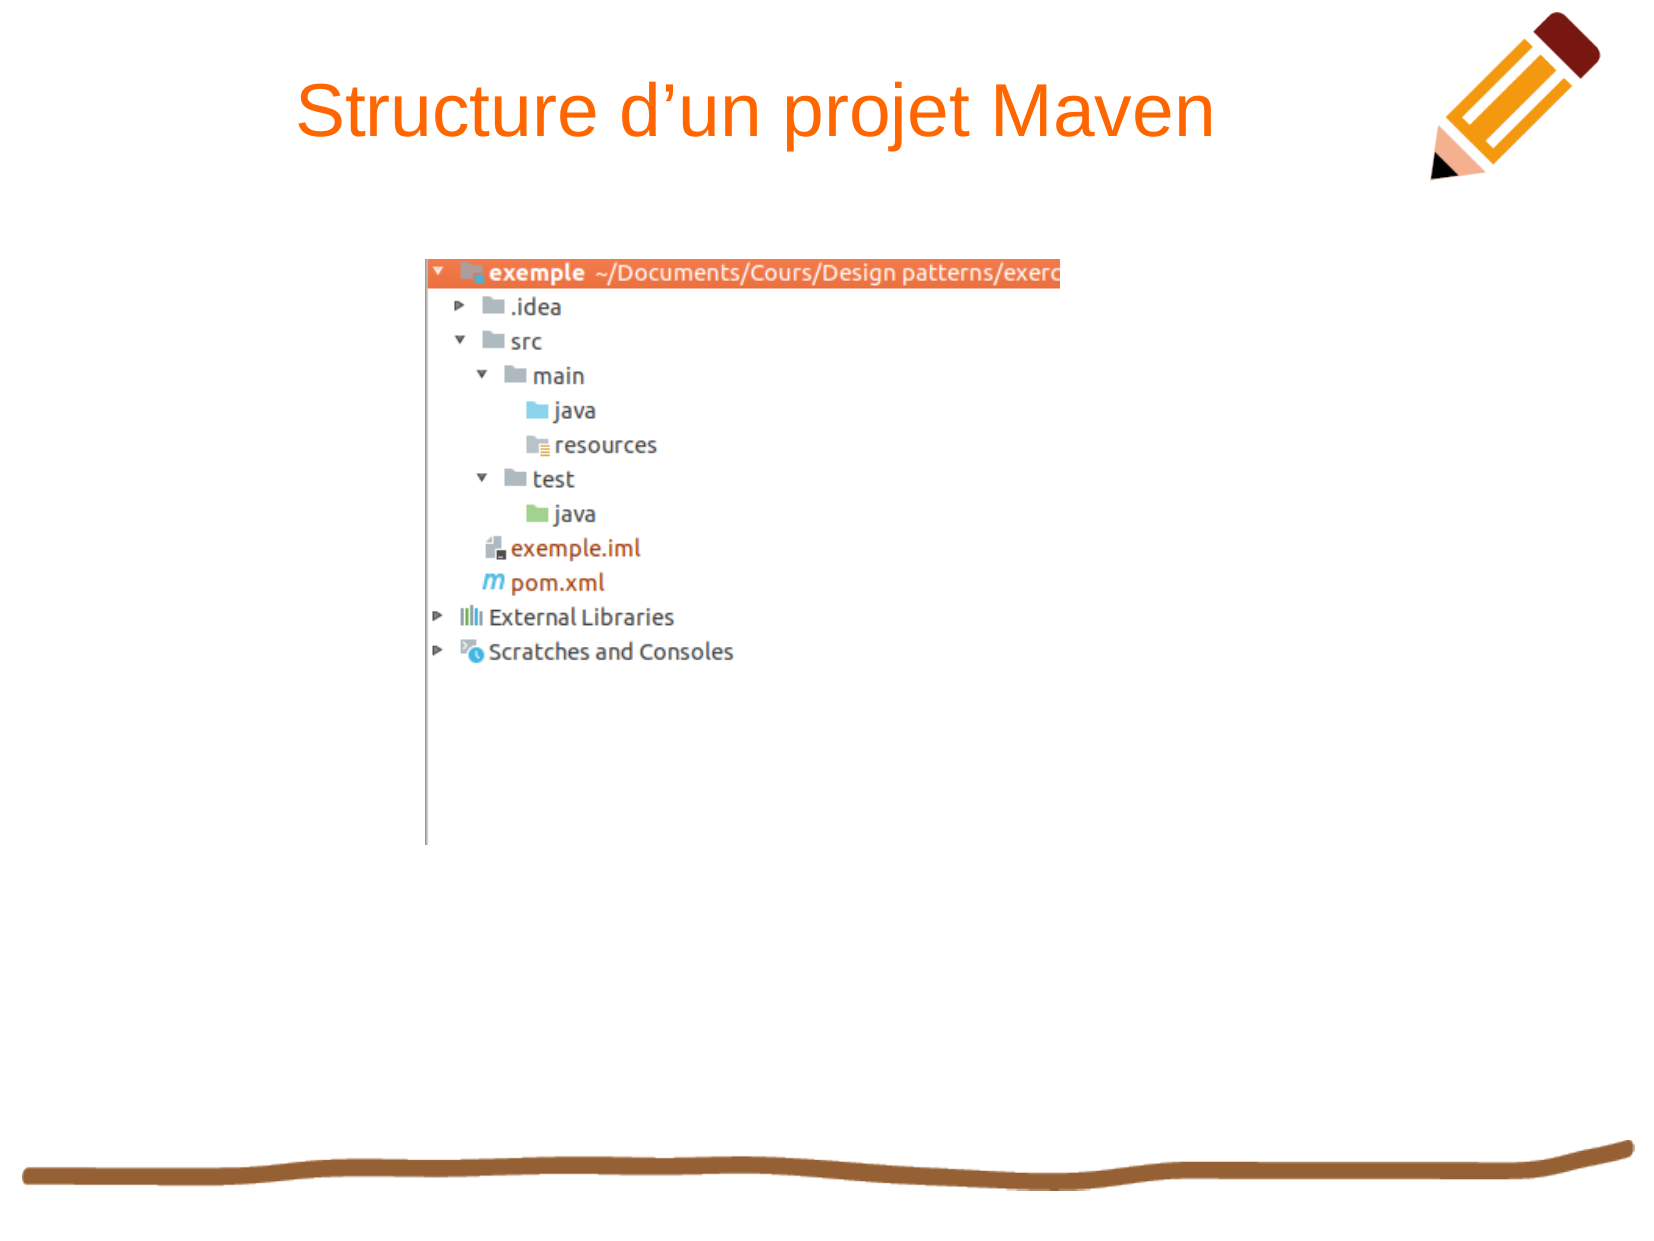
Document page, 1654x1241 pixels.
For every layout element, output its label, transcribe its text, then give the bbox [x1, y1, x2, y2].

picture [22, 1140, 1635, 1191]
title Structure d’un projet Maven [82, 49, 1430, 172]
picture [425, 259, 1060, 845]
picture [1430, 12, 1601, 181]
